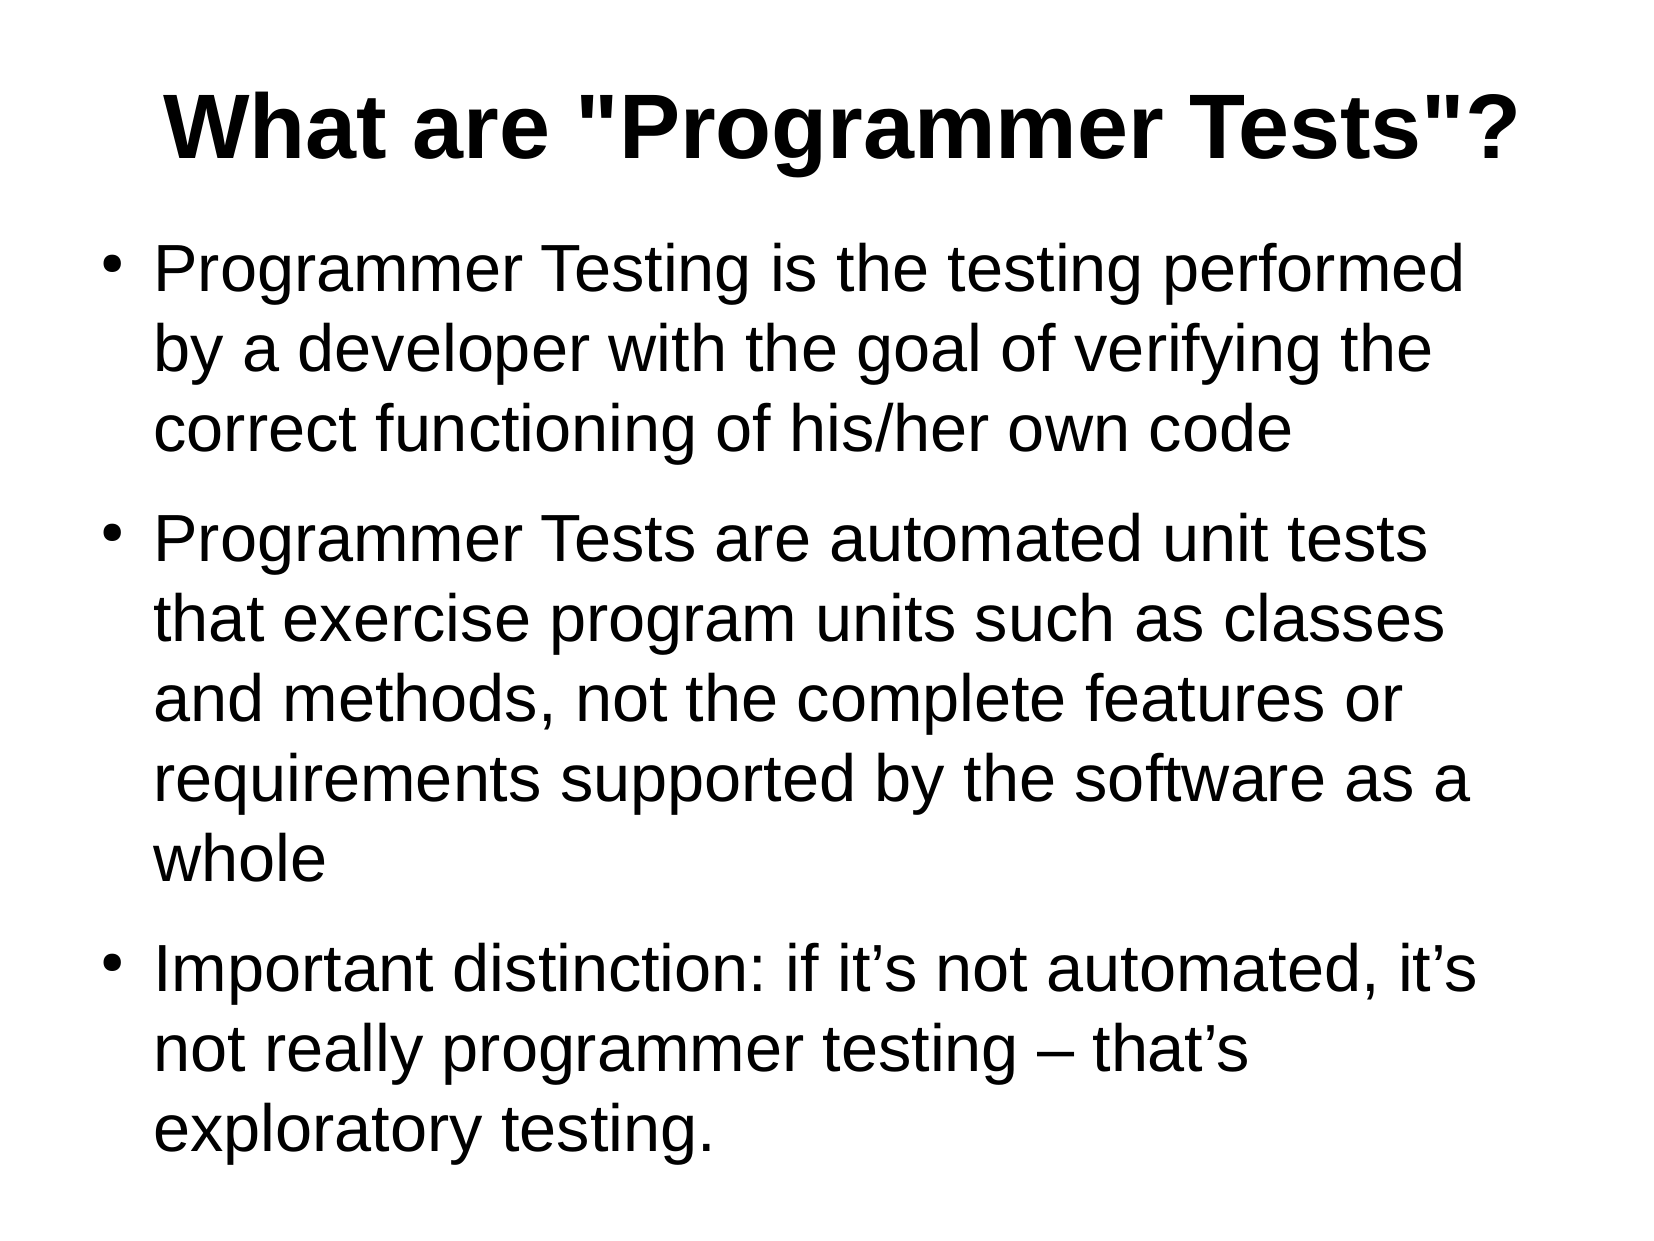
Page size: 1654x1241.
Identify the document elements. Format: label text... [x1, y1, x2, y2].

title What are "Programmer Tests"? [82, 49, 1571, 196]
list Programmer Testing is the testing performed by a developer with the goal of verifying the correct functioning of his/her own code Programmer Tests are automated unit tests that exercise program units such as classes and methods, not the complete features or requirements supported by the software as a whole Important distinction: if it’s not automated, it’s not really programmer testing – that’s exploratory testing. [82, 225, 1538, 1186]
